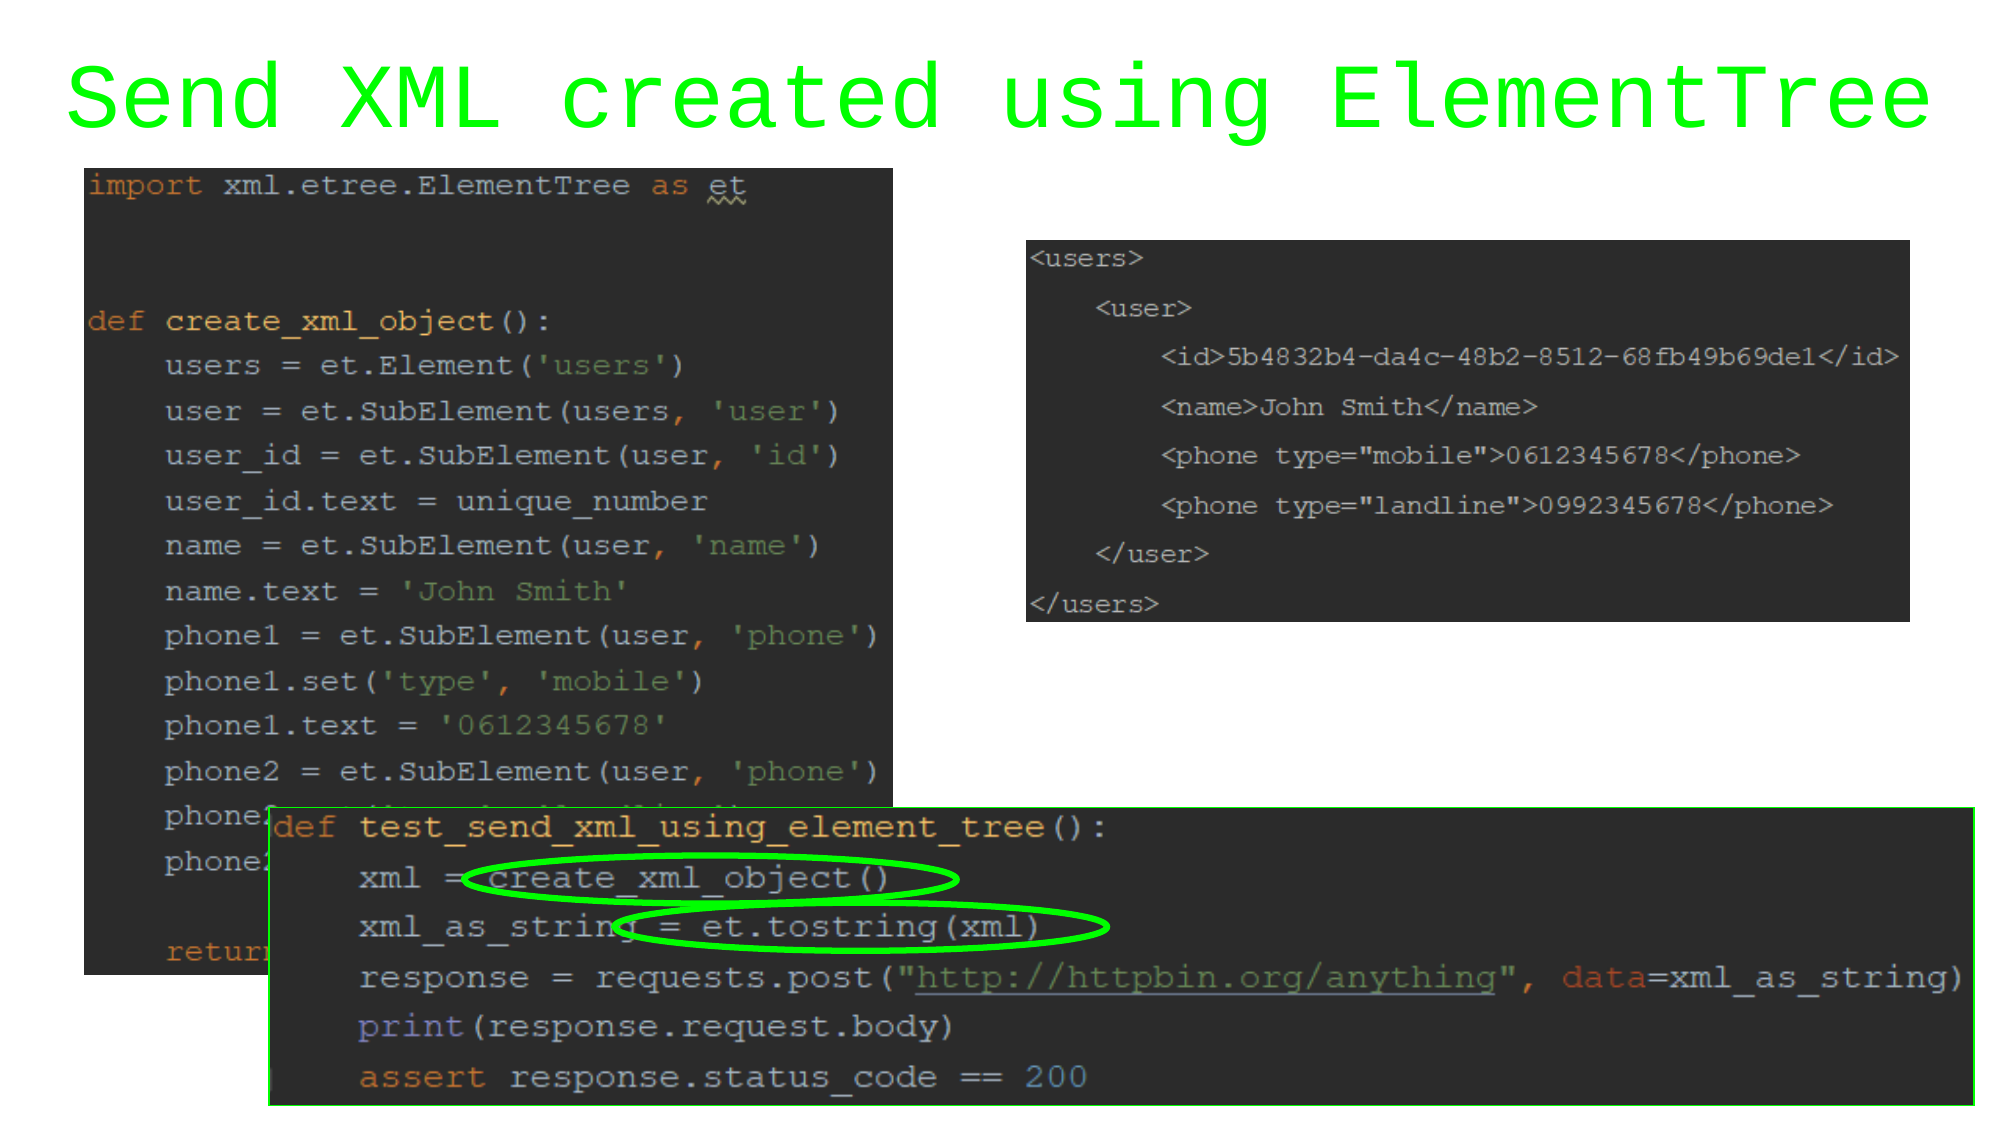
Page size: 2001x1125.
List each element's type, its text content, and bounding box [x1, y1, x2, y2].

picture [1026, 240, 1910, 622]
picture [84, 196, 893, 976]
picture [269, 808, 1974, 1105]
title Send XML created using ElementTree [0, 0, 2000, 196]
